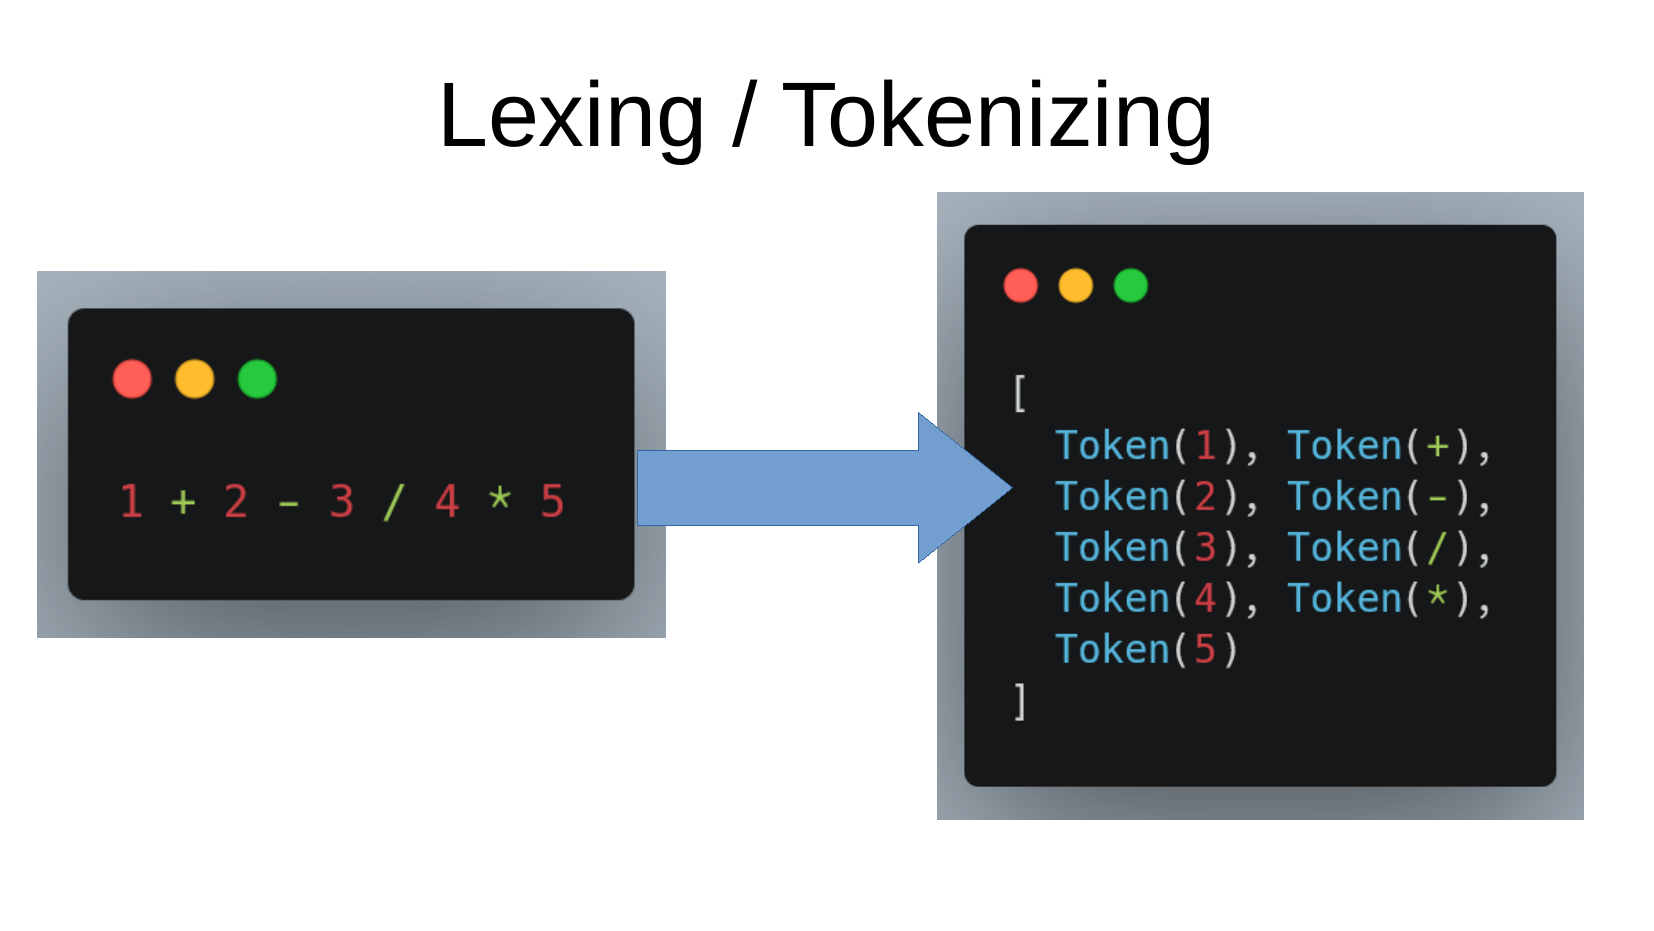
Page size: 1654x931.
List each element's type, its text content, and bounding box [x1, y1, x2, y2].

picture [37, 271, 666, 638]
picture [937, 192, 1584, 820]
text_box [637, 412, 1013, 563]
title Lexing / Tokenizing [82, 37, 1571, 193]
